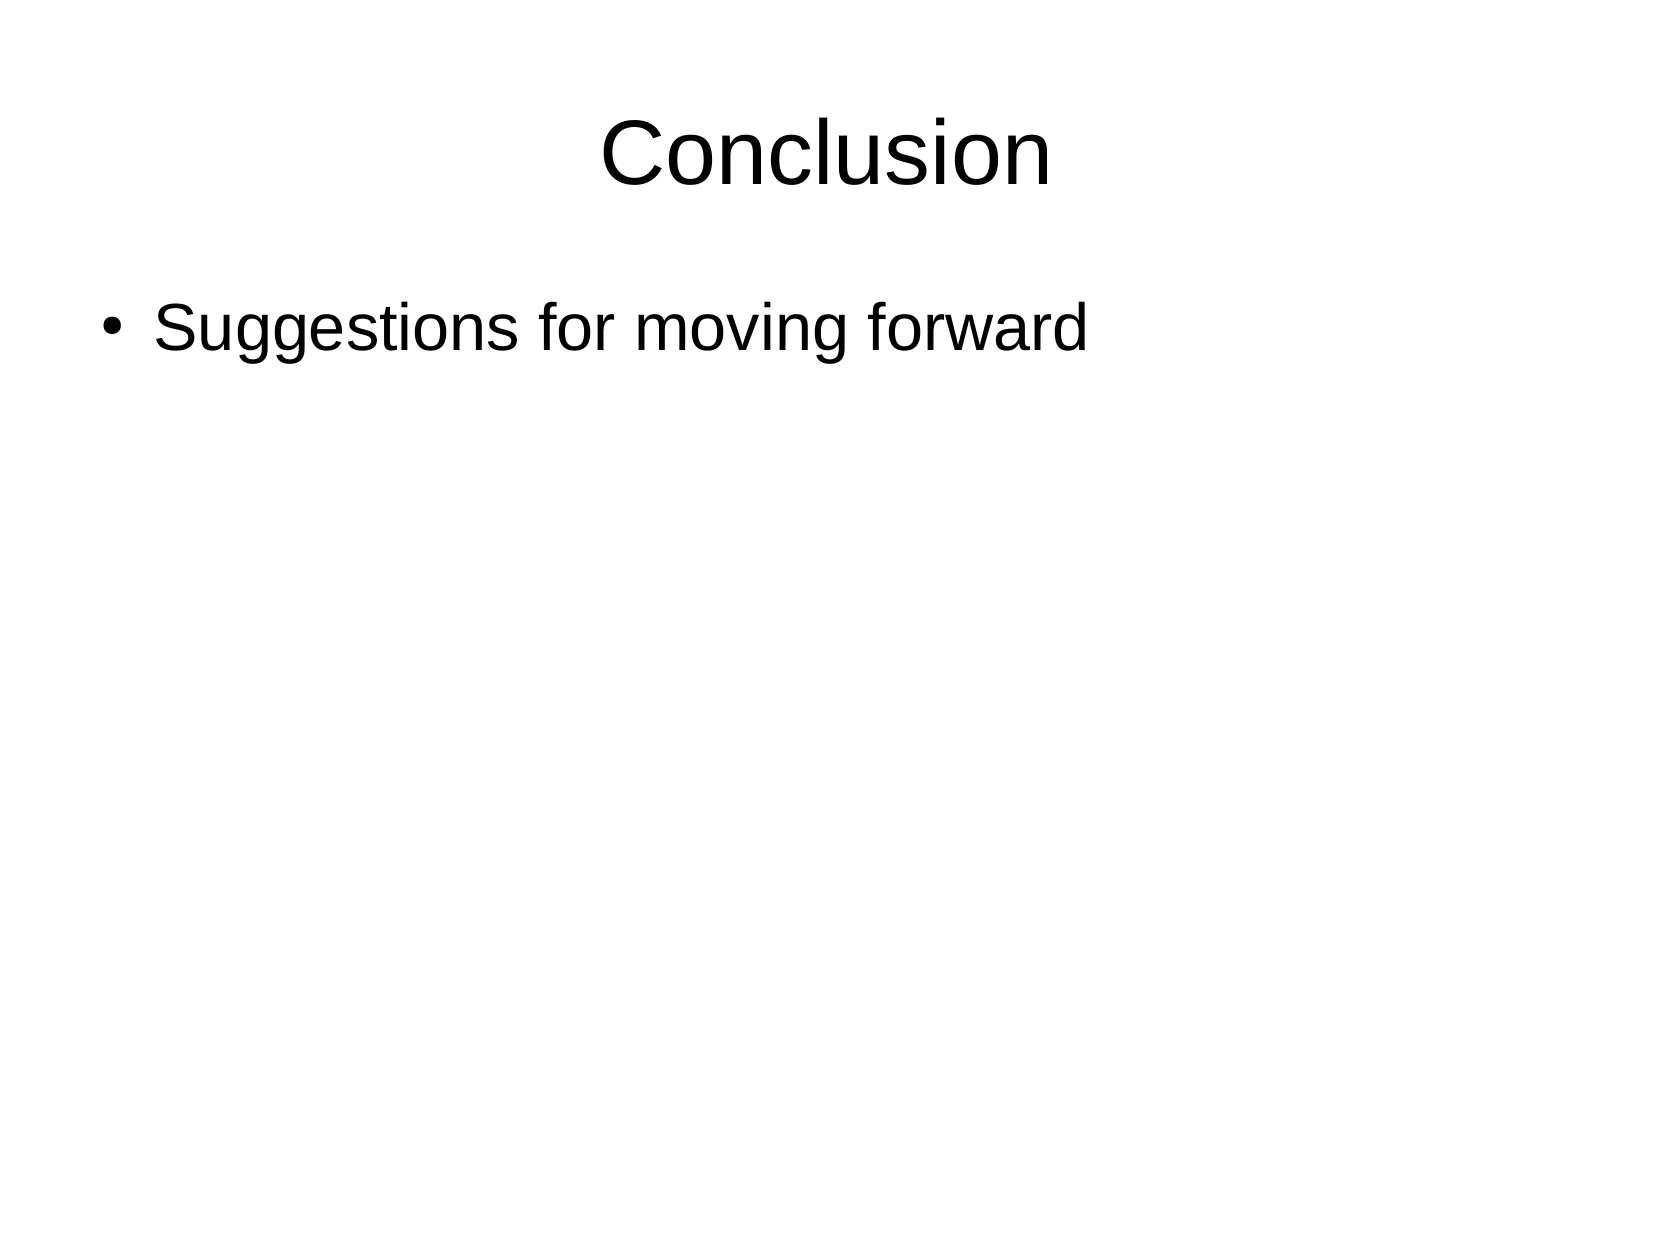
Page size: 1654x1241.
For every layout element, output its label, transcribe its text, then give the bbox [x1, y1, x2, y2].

title Conclusion [82, 49, 1571, 257]
list Suggestions for moving forward [82, 290, 1571, 1109]
